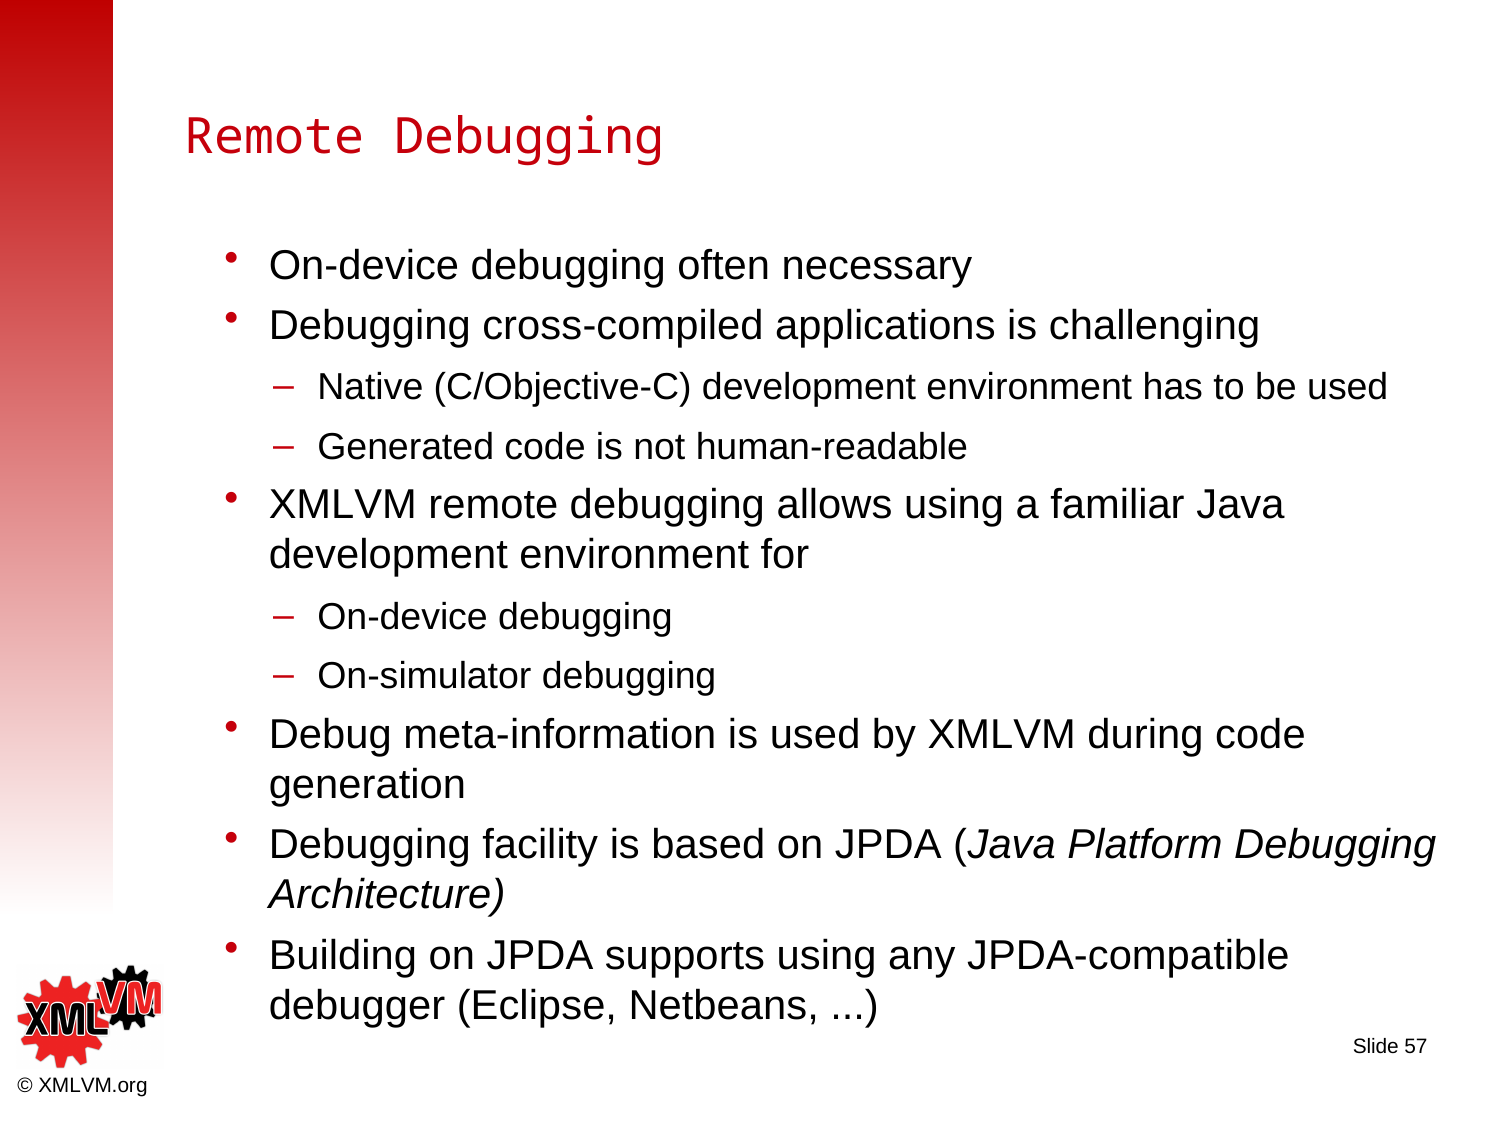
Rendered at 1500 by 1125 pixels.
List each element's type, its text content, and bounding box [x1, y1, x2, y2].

list On-device debugging often necessary Debugging cross-compiled applications is challenging Native (C/Objective-C) development environment has to be used Generated code is not human-readable XMLVM remote debugging allows using a familiar Java development environment for On-device debugging On-simulator debugging Debug meta-information is used by XMLVM during code generation Debugging facility is based on JPDA (Java Platform Debugging Architecture) Building on JPDA supports using any JPDA-compatible debugger (Eclipse, Netbeans, ...) [224, 237, 1447, 1028]
picture [16, 964, 164, 1069]
title Remote Debugging [170, 67, 1447, 207]
